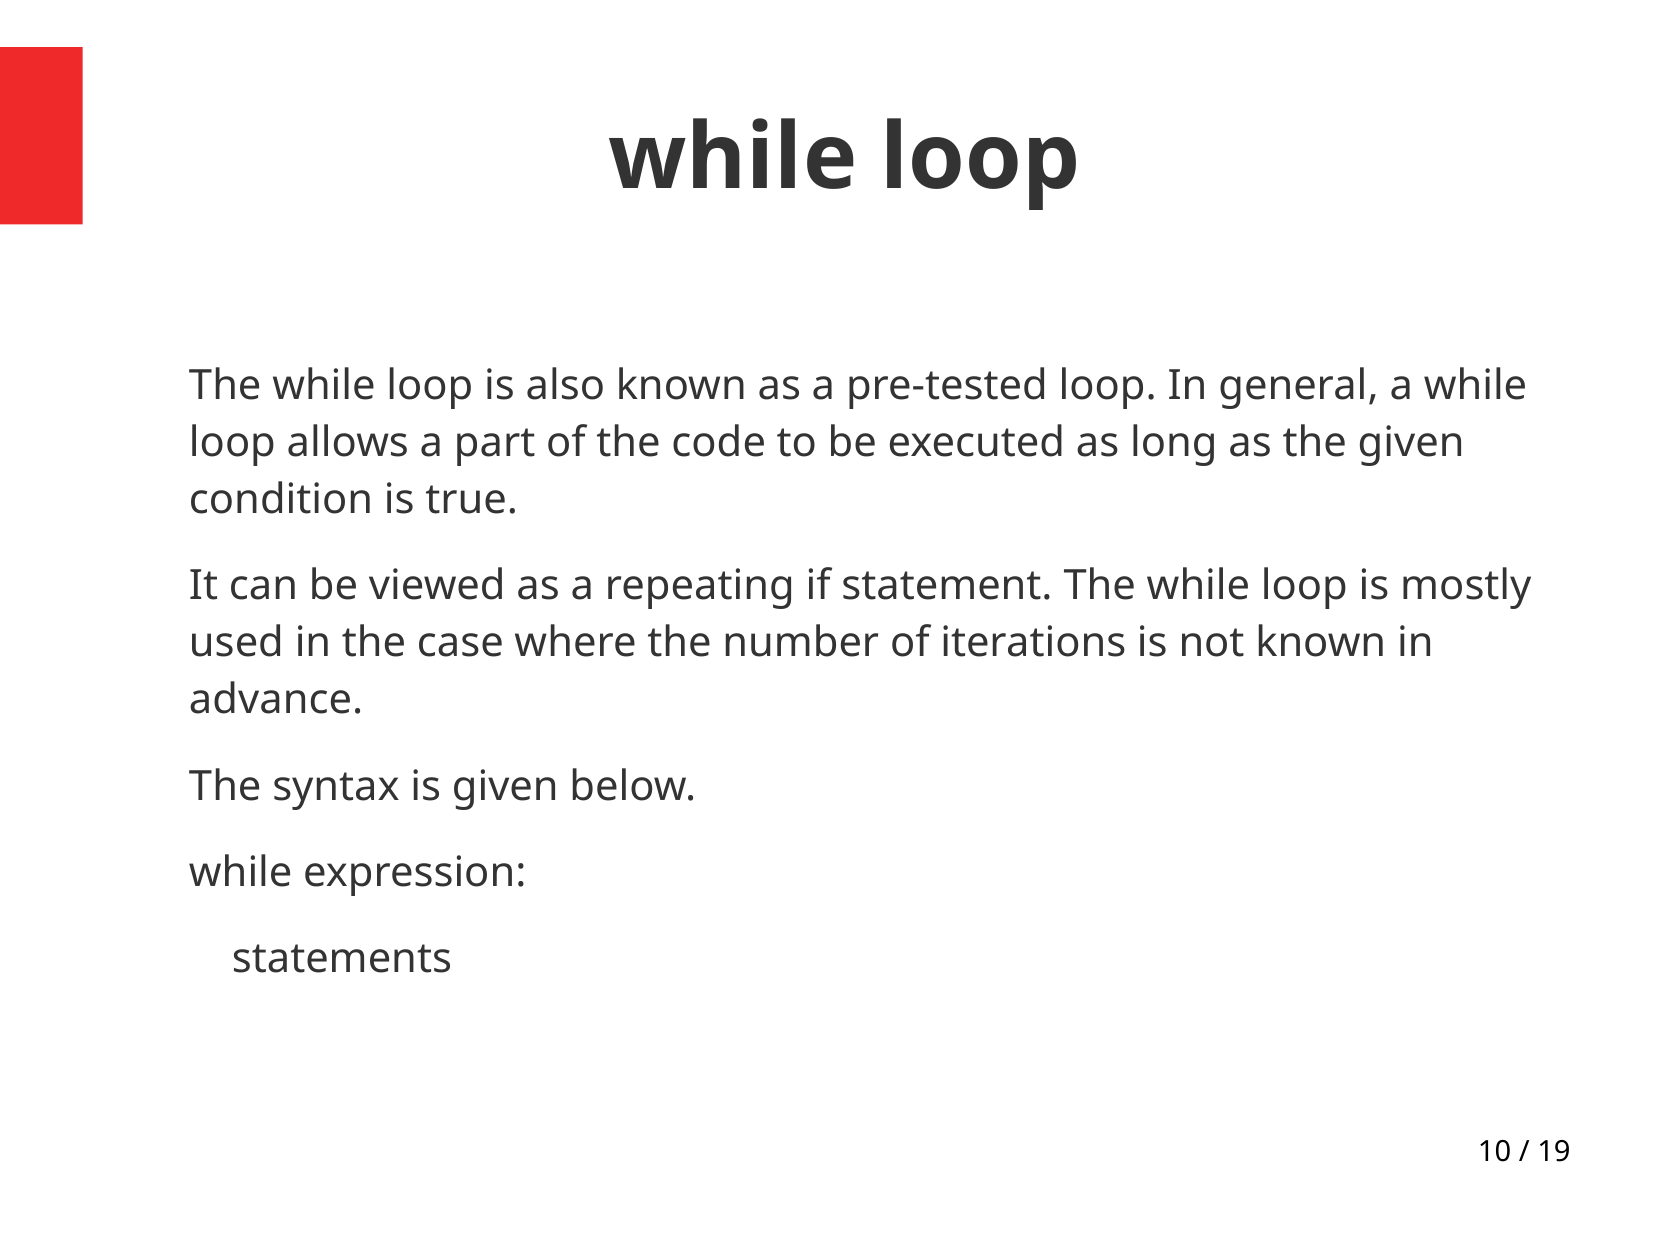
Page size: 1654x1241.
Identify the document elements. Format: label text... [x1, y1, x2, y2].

list The while loop is also known as a pre-tested loop. In general, a while loop allows a part of the code to be executed as long as the given condition is true. It can be viewed as a repeating if statement. The while loop is mostly used in the case where the number of iterations is not known in advance. The syntax is given below. while expression: statements [118, 354, 1536, 1074]
title while loop [118, 49, 1571, 257]
